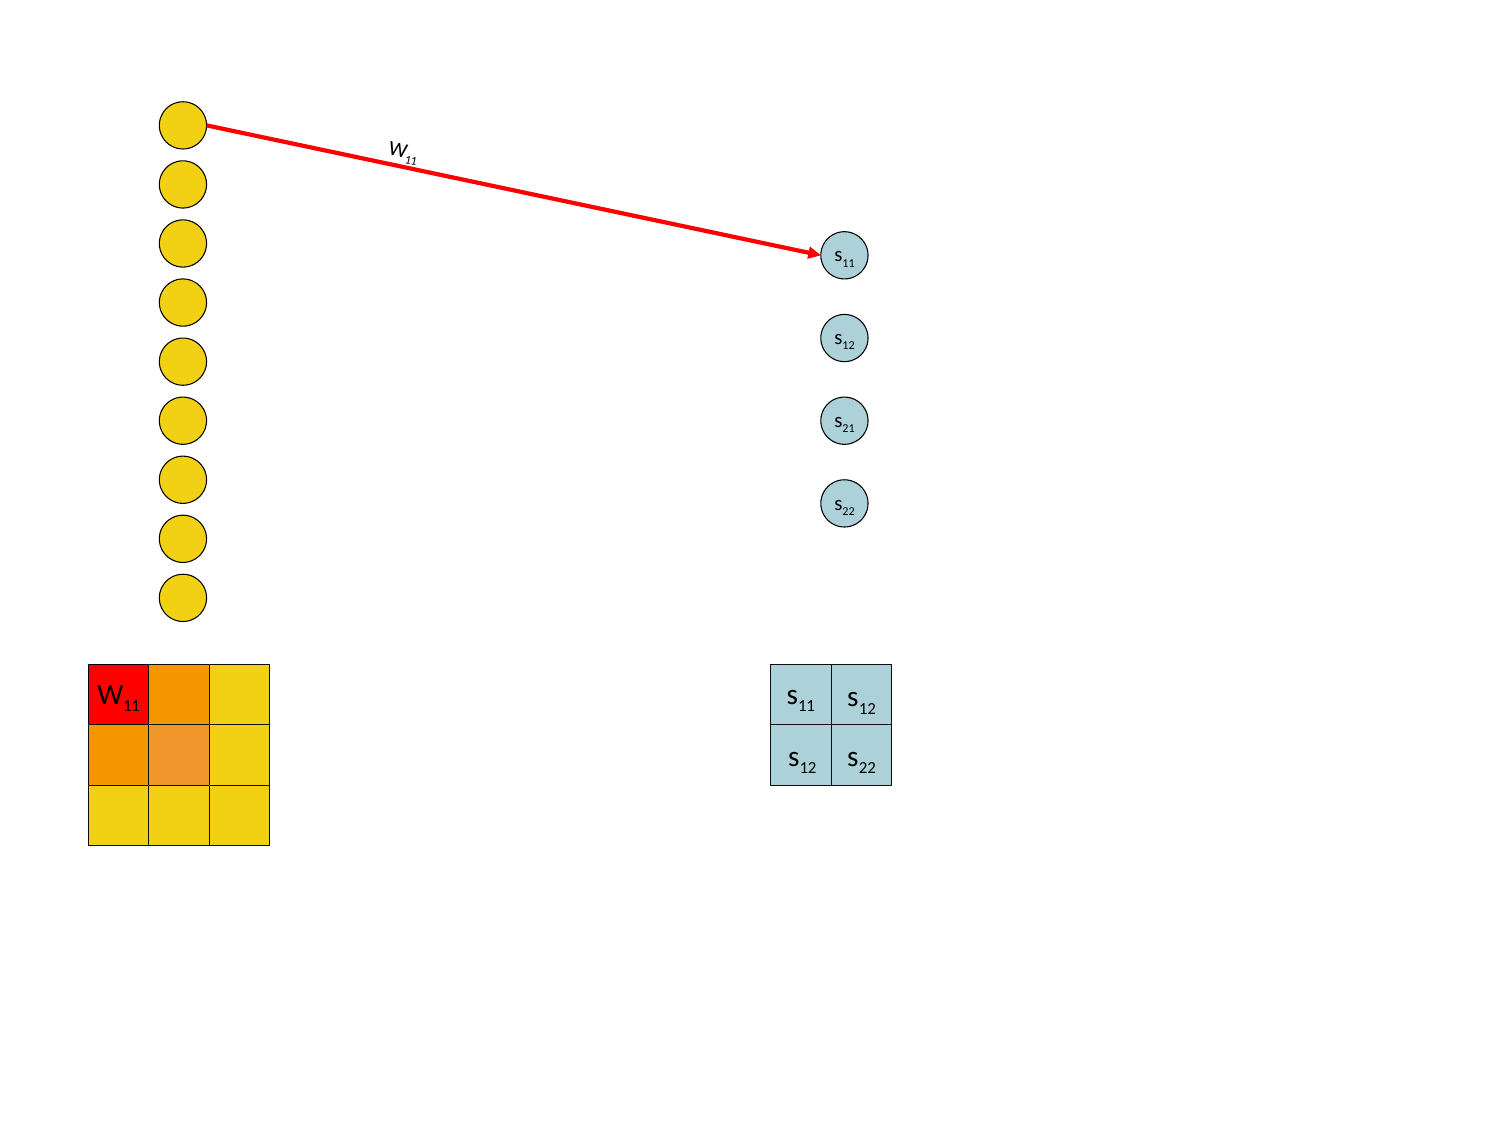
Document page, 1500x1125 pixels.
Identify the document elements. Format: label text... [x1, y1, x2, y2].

text_box s22 [820, 479, 869, 528]
text_box [159, 574, 207, 622]
text_box s22 [831, 724, 892, 786]
text_box [159, 160, 207, 209]
text_box [159, 397, 207, 445]
text_box [159, 456, 207, 504]
text_box s12 [770, 724, 831, 786]
text_box s21 [820, 397, 869, 445]
text_box [159, 278, 207, 327]
text_box [88, 664, 270, 846]
text_box s11 [820, 231, 869, 279]
text_box [159, 101, 207, 149]
text_box s11 [770, 664, 831, 724]
text_box [159, 515, 207, 563]
text_box s12 [820, 314, 869, 362]
text_box s12 [831, 664, 892, 724]
text_box [159, 219, 207, 268]
text_box [159, 338, 207, 386]
text_box W11 [324, 113, 484, 189]
text_box W11 [88, 664, 148, 724]
